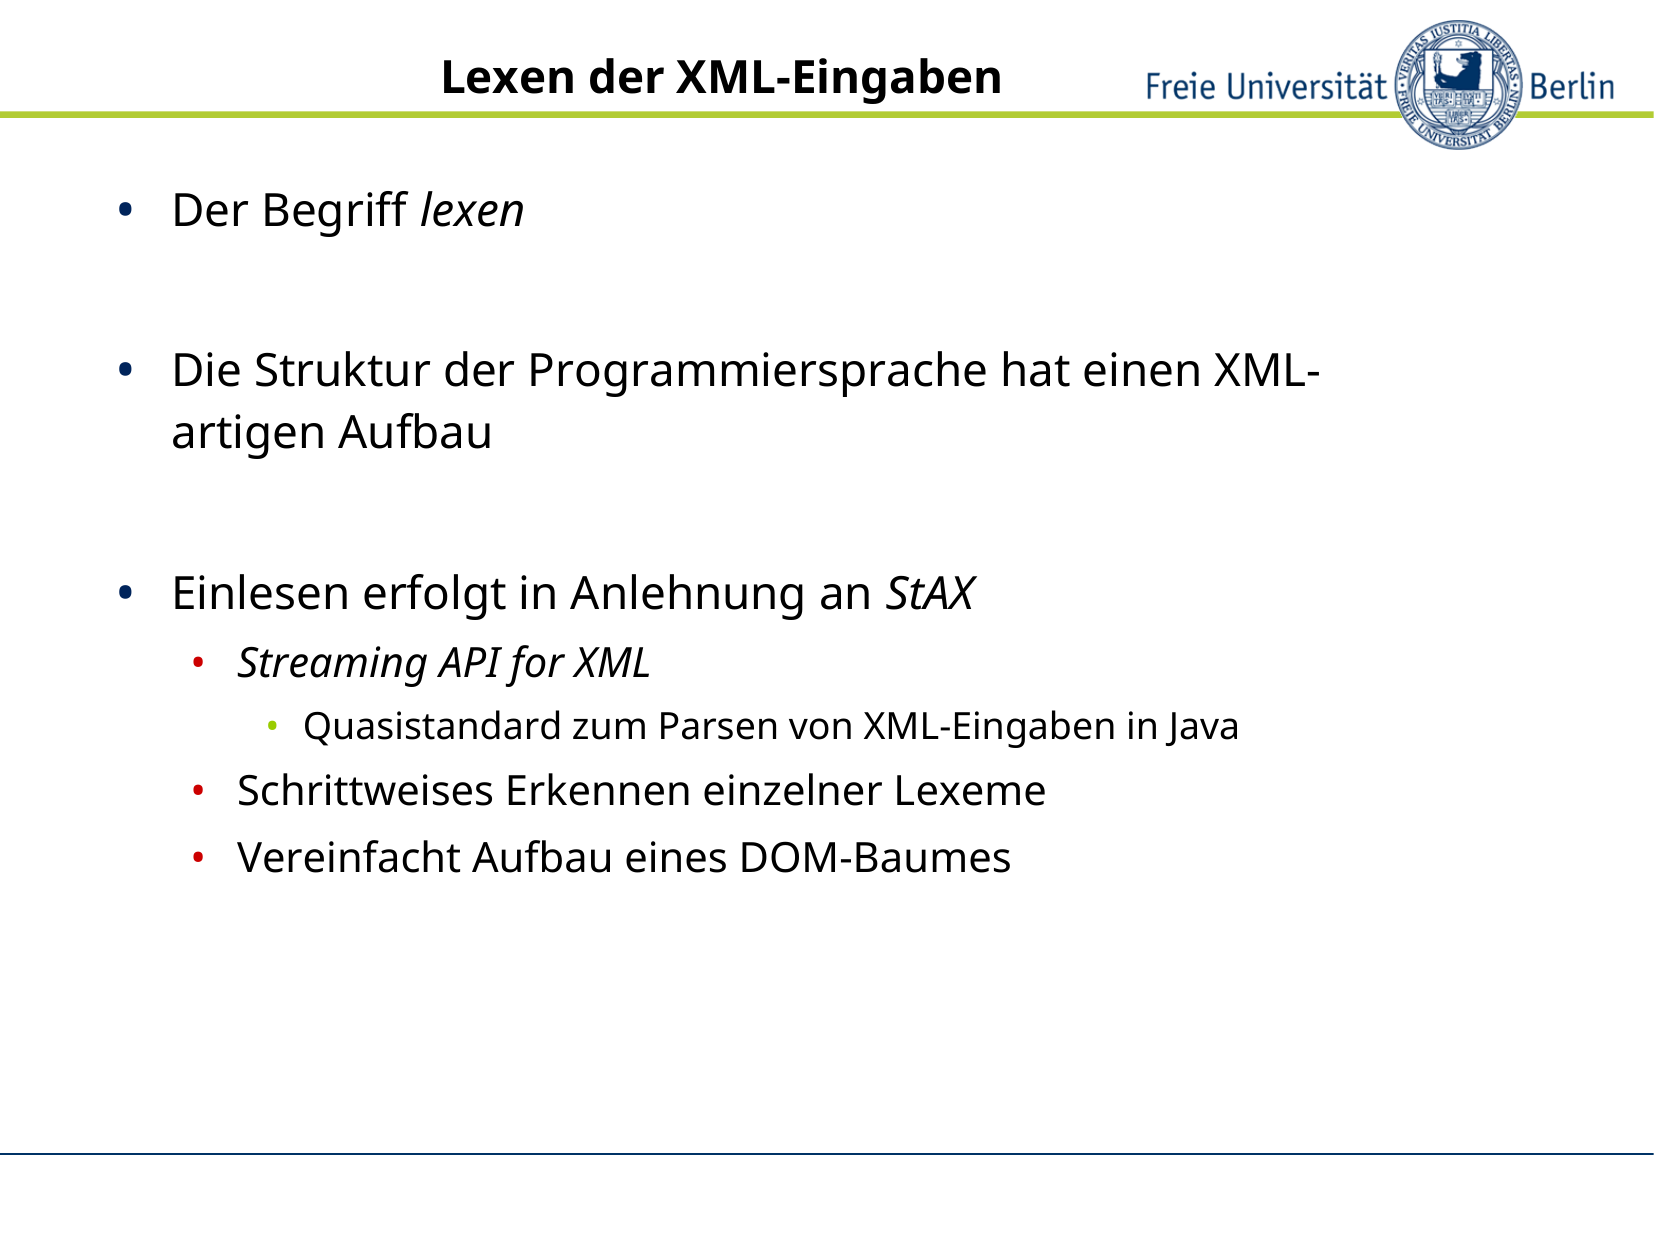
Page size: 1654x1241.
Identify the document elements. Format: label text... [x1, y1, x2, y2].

title Lexen der XML-Eingaben [422, 0, 1654, 152]
list Der Begriff lexen Die Struktur der Programmiersprache hat einen XML-artigen Aufbau Einlesen erfolgt in Anlehnung an StAX Streaming API for XML Quasistandard zum Parsen von XML-Eingaben in Java Schrittweises Erkennen einzelner Lexeme Vereinfacht Aufbau eines DOM-Baumes [115, 177, 1418, 817]
